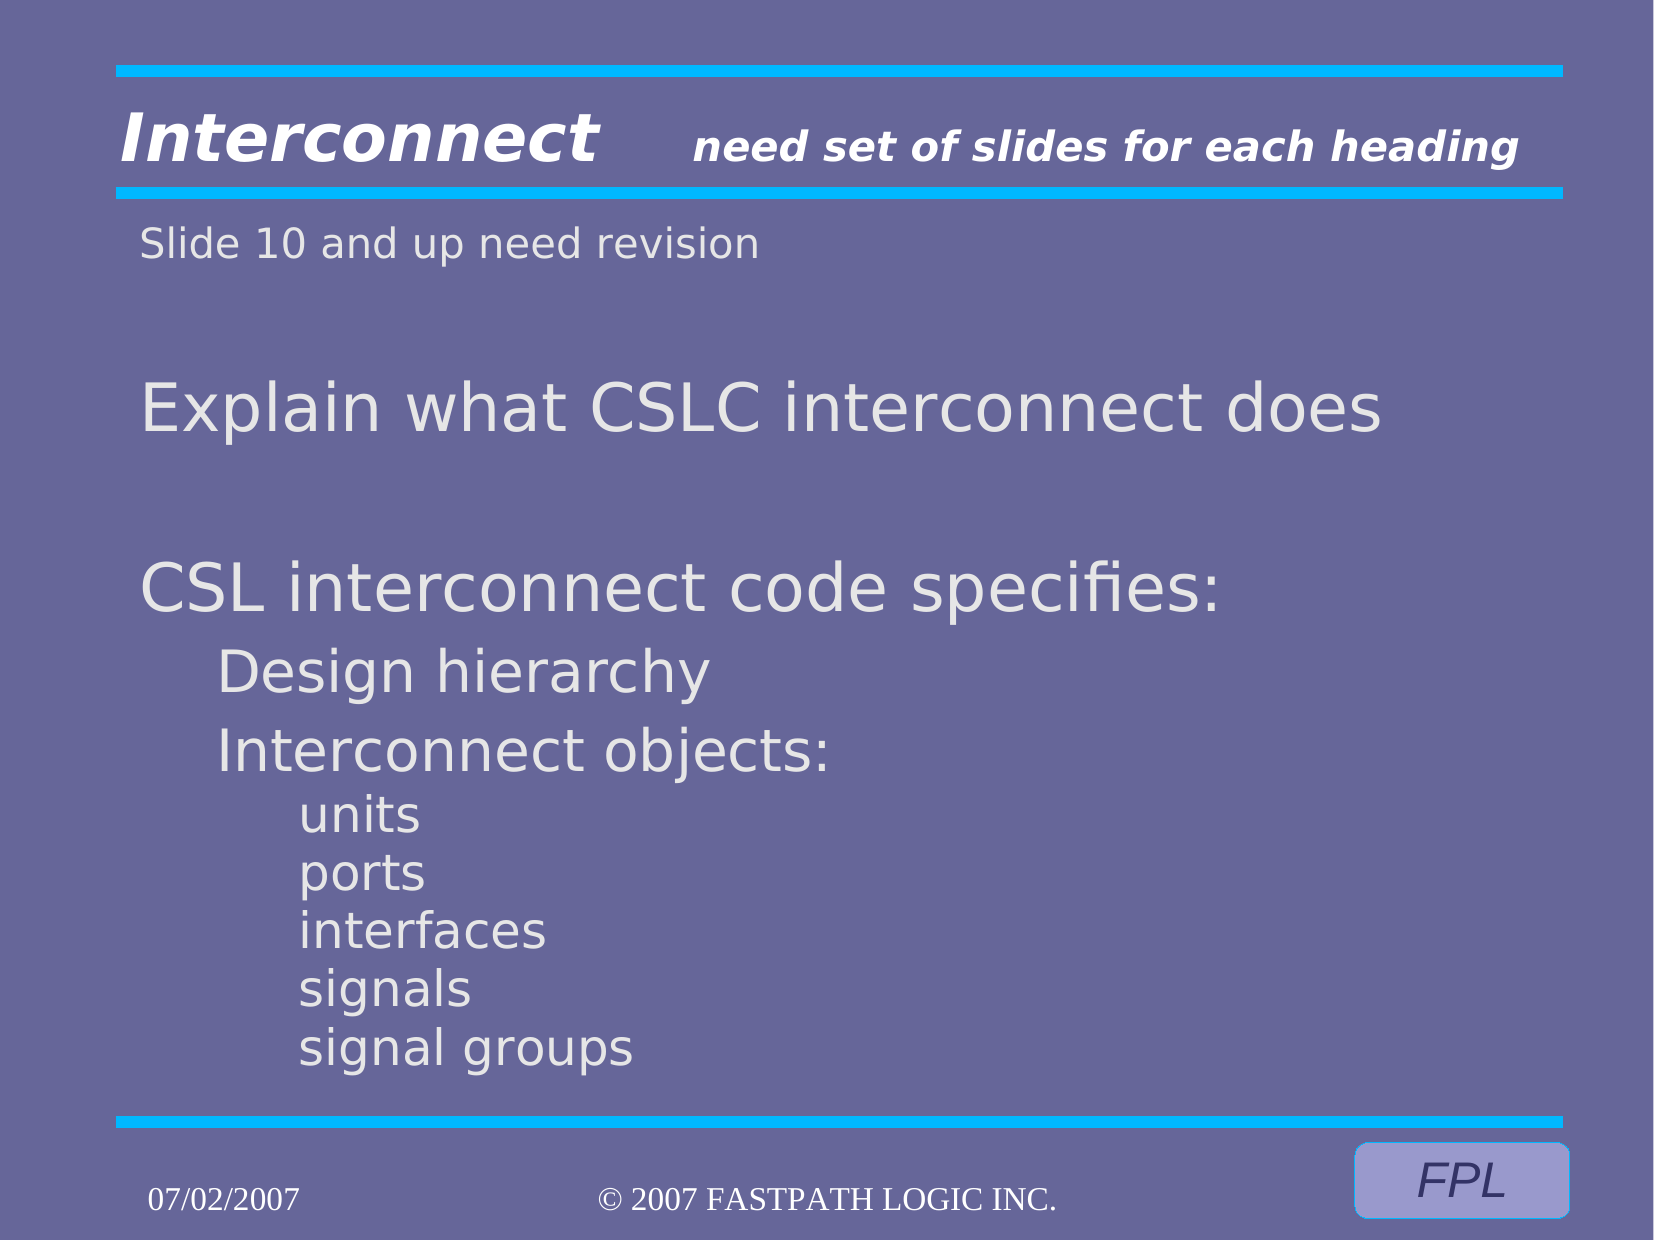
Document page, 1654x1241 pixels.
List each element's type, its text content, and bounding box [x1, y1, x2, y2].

title Interconnect need set of slides for each heading [120, 49, 1533, 228]
list Slide 10 and up need revision Explain what CSLC interconnect does CSL interconnect code specifies: Design hierarchy Interconnect objects: units ports interfaces signals signal groups [121, 220, 1561, 1133]
